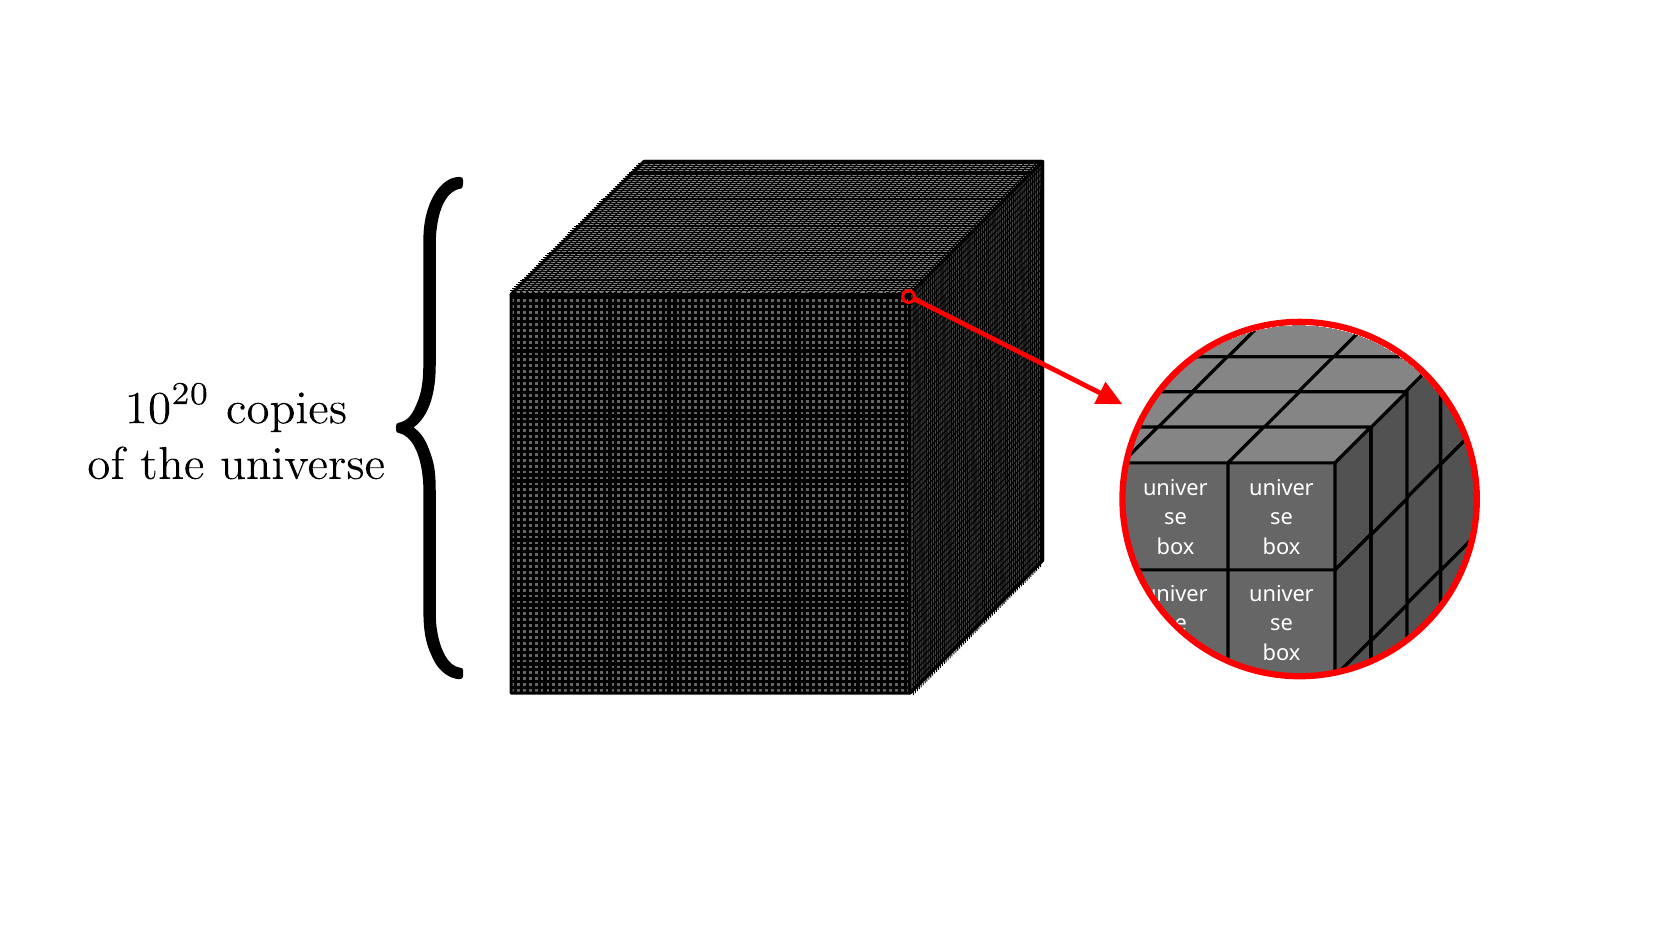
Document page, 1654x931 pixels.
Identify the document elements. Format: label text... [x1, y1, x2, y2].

text_box [127, 382, 346, 433]
text_box universe box [1228, 570, 1335, 673]
text_box universe box [1126, 463, 1228, 570]
text_box [971, 147, 1654, 857]
text_box [511, 607, 912, 694]
text_box [907, 583, 912, 594]
text_box universe box [1142, 570, 1228, 657]
text_box [907, 542, 912, 582]
text_box universe box [1228, 463, 1335, 570]
text_box [392, 176, 464, 680]
text_box [88, 446, 384, 480]
